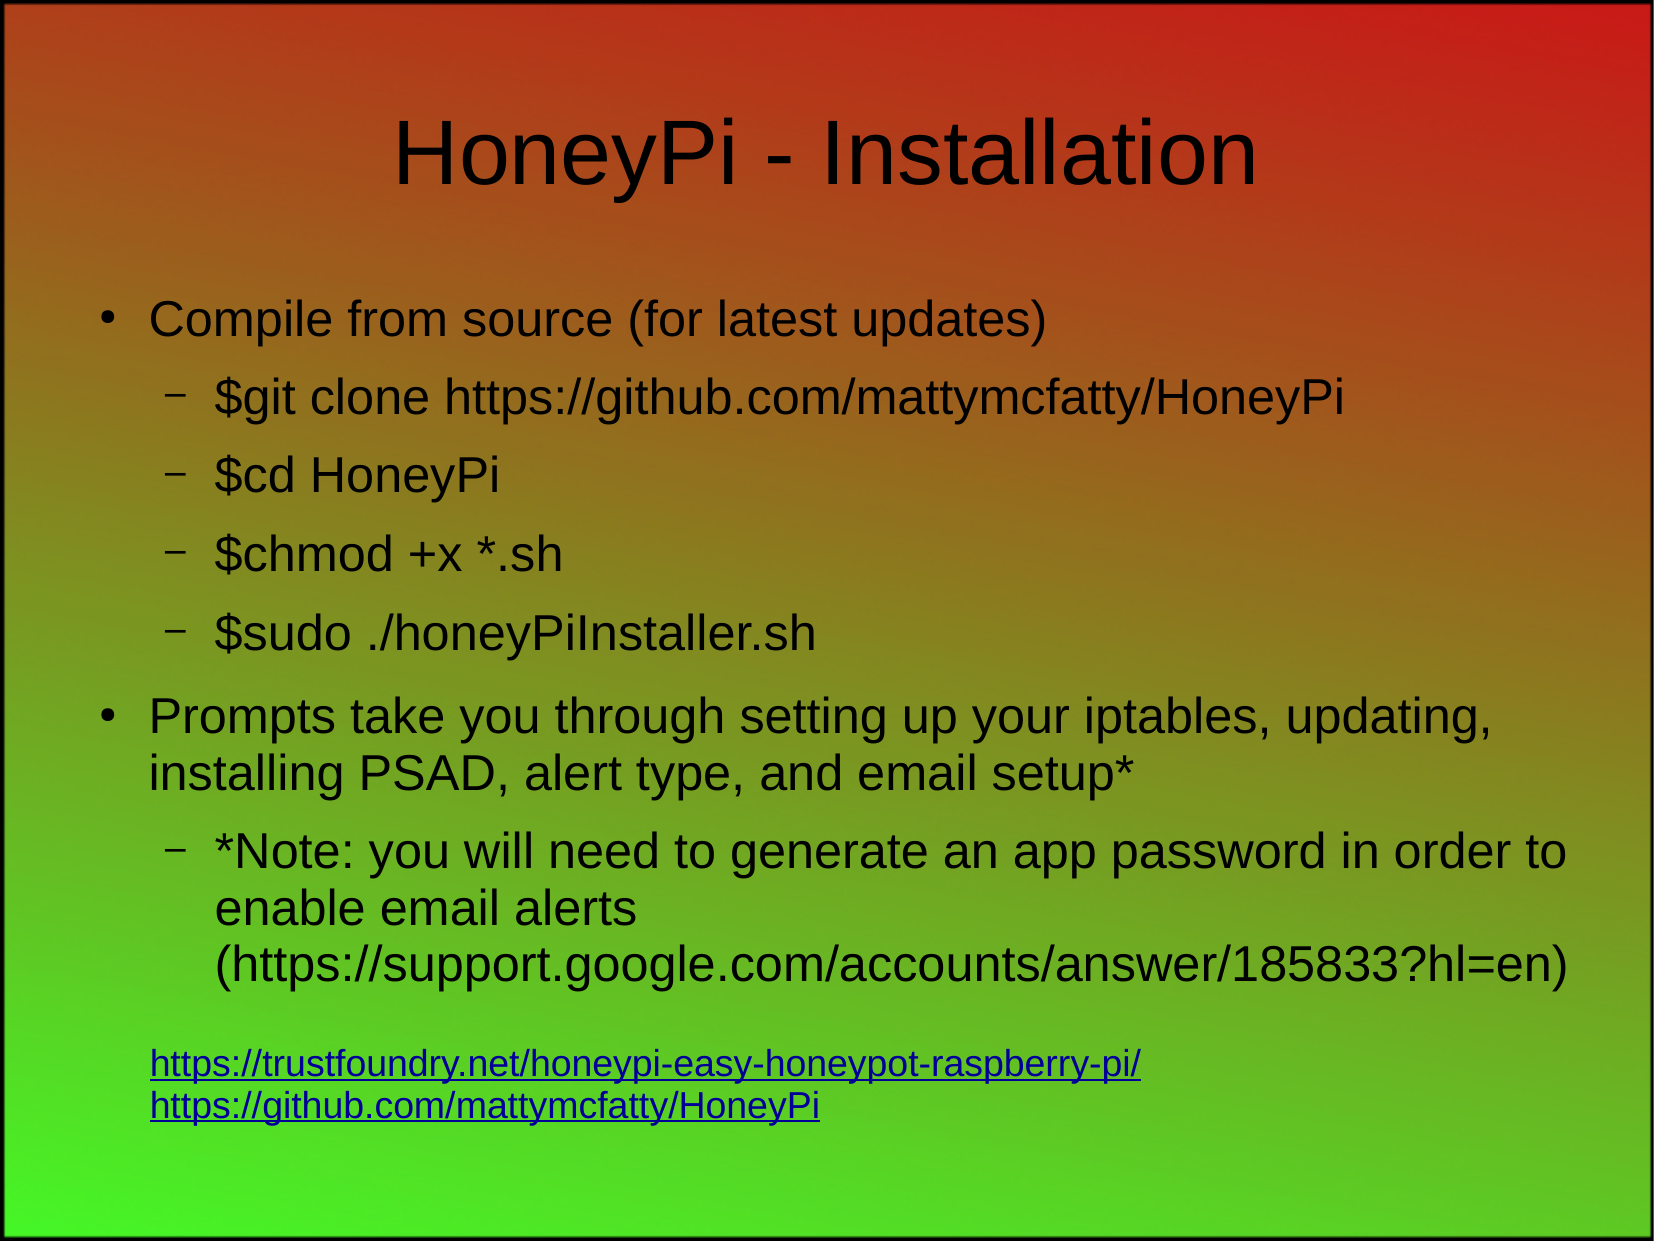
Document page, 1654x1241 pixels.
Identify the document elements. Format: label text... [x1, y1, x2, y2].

title HoneyPi - Installation [82, 49, 1571, 257]
list Compile from source (for latest updates) $git clone https://github.com/mattymcfatty/HoneyPi $cd HoneyPi $chmod +x *.sh $sudo ./honeyPiInstaller.sh Prompts take you through setting up your iptables, updating, installing PSAD, alert type, and email setup* *Note: you will need to generate an app password in order to enable email alerts (https://support.google.com/accounts/answer/185833?hl=en) [82, 290, 1571, 1010]
picture [0, 0, 1654, 1241]
text_box https://trustfoundry.net/honeypi-easy-honeypot-raspberry-pi/https://github.com/mattymcfatty/HoneyPi [135, 1035, 1411, 1176]
